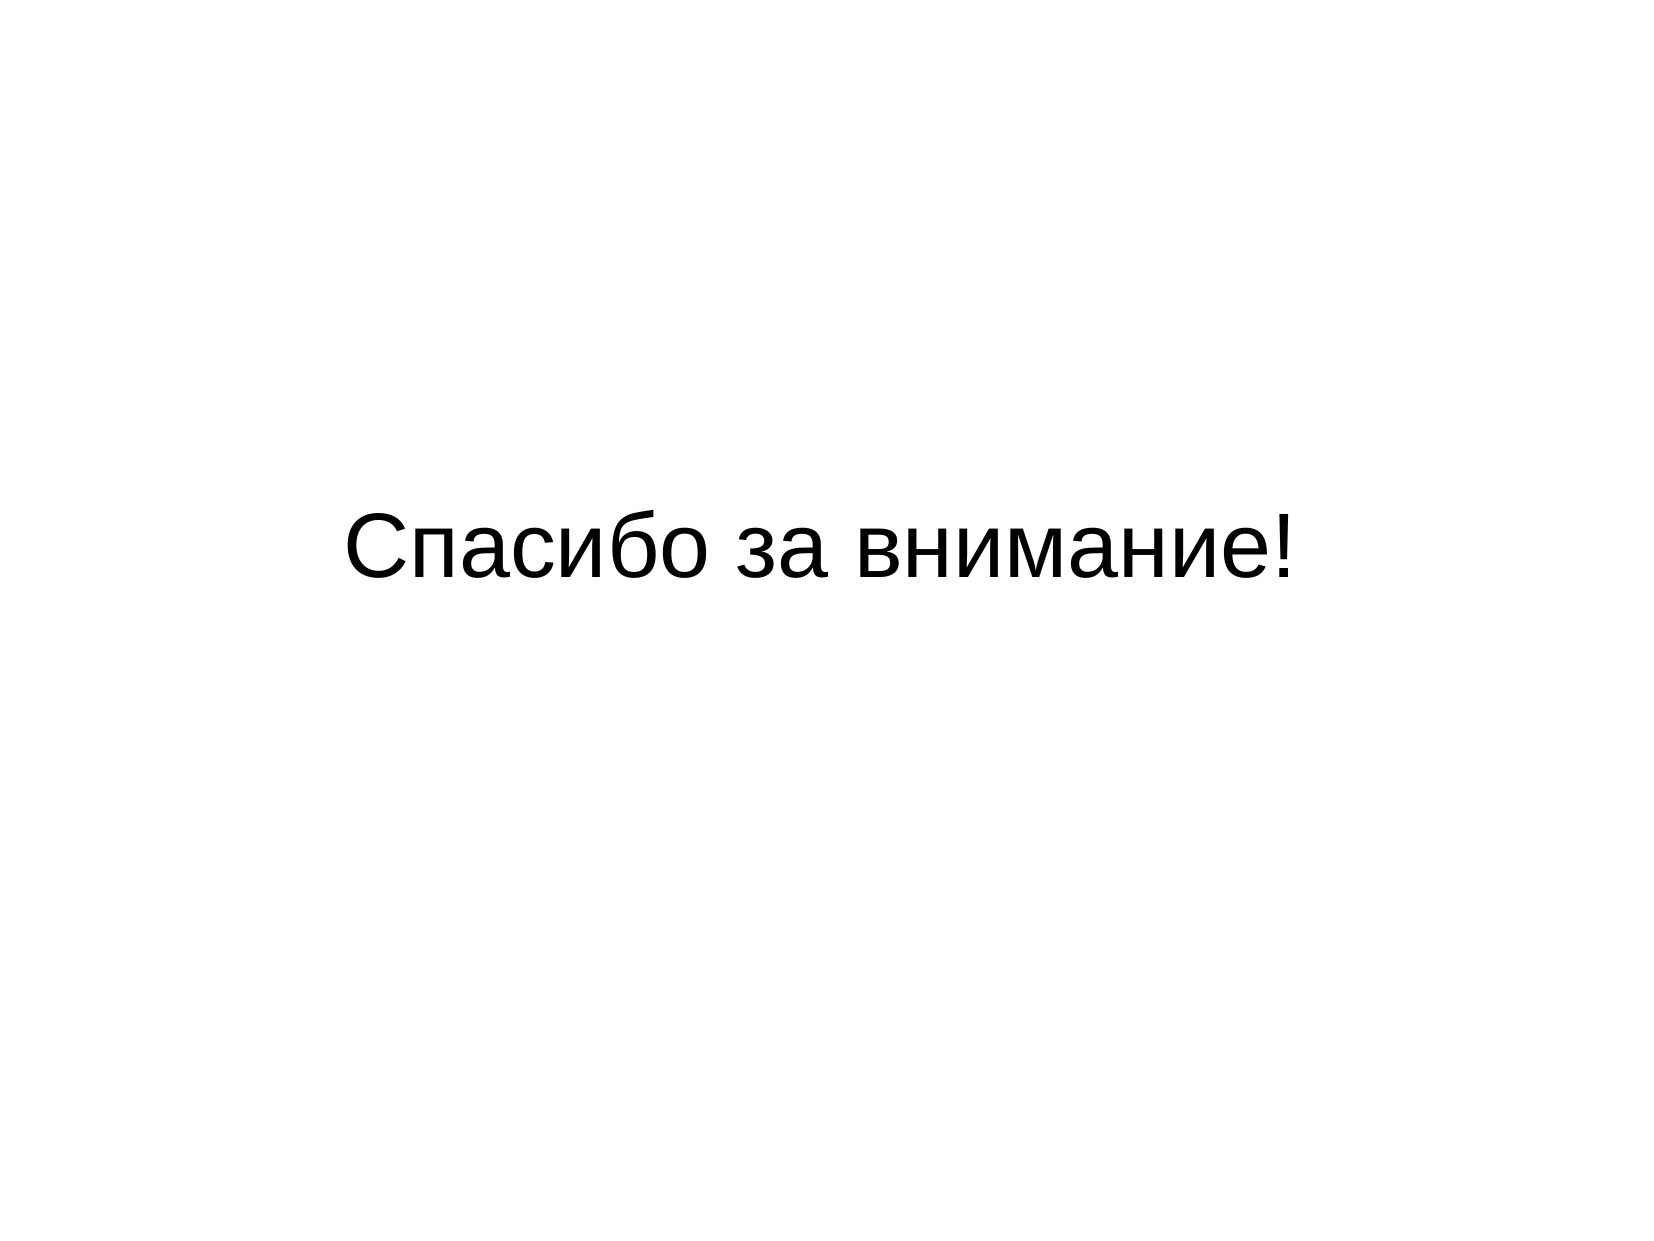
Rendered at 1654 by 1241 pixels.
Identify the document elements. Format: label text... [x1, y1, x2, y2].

title Спасибо за внимание! [76, 442, 1565, 650]
